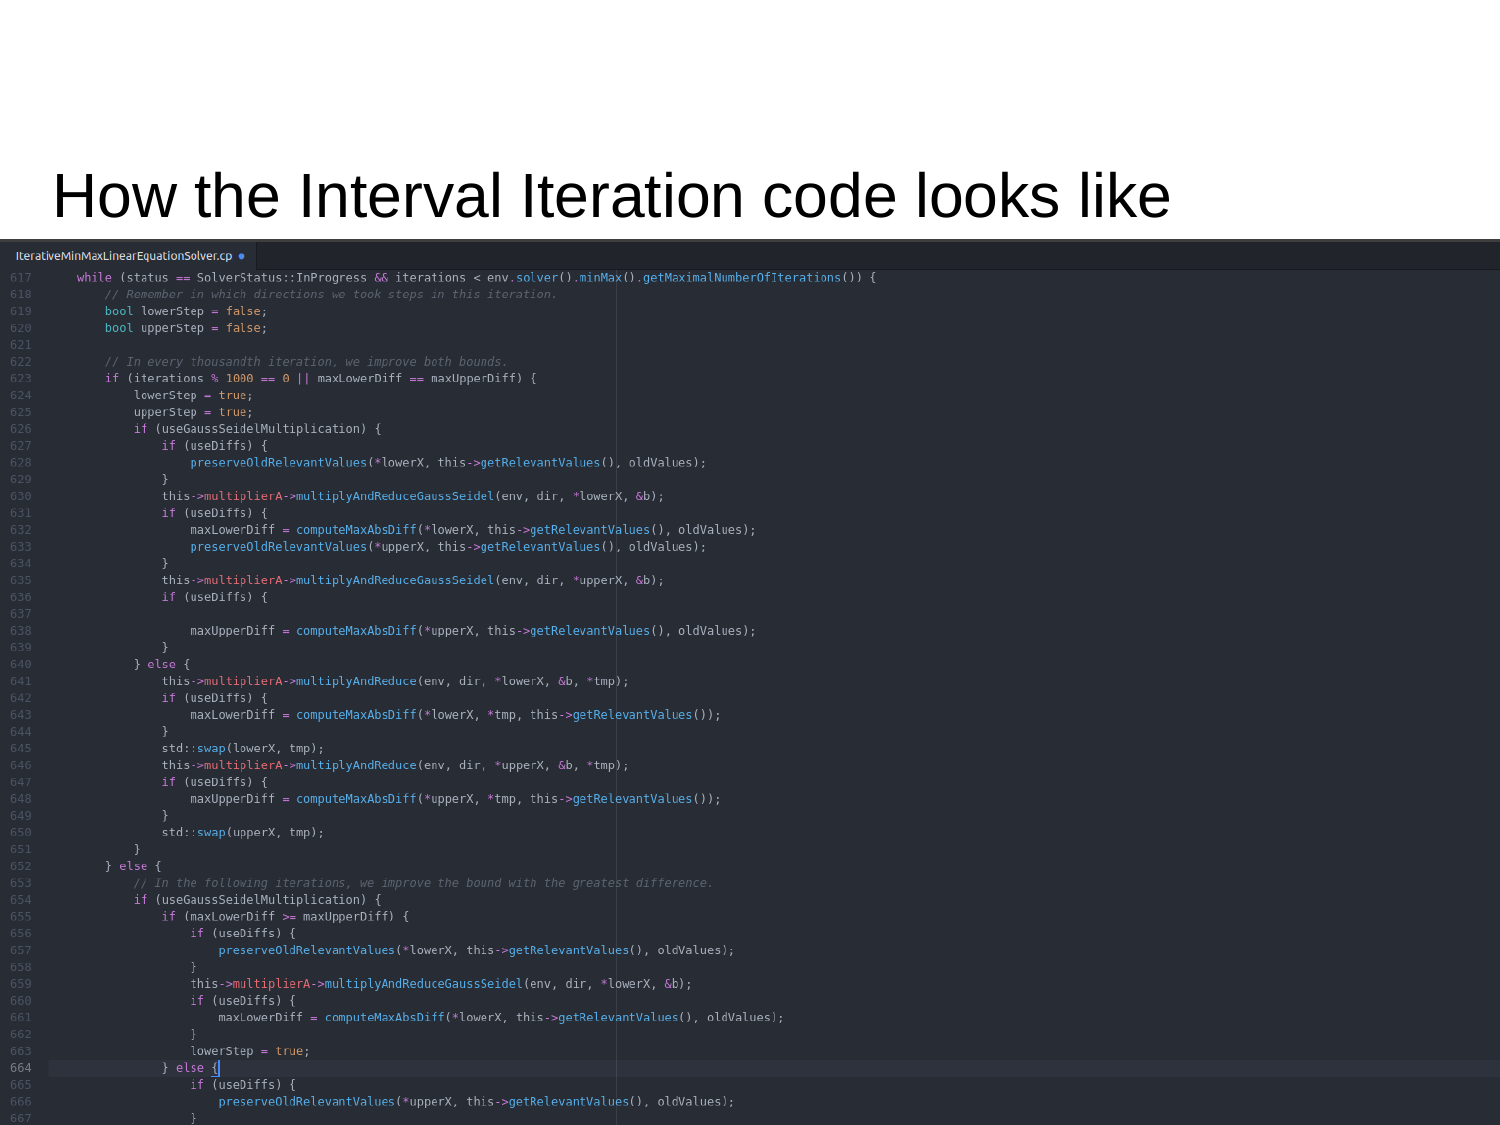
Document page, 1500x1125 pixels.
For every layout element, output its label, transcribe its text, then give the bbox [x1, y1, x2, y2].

title How the Interval Iteration code looks like [52, 163, 1449, 231]
picture [0, 239, 1500, 1125]
